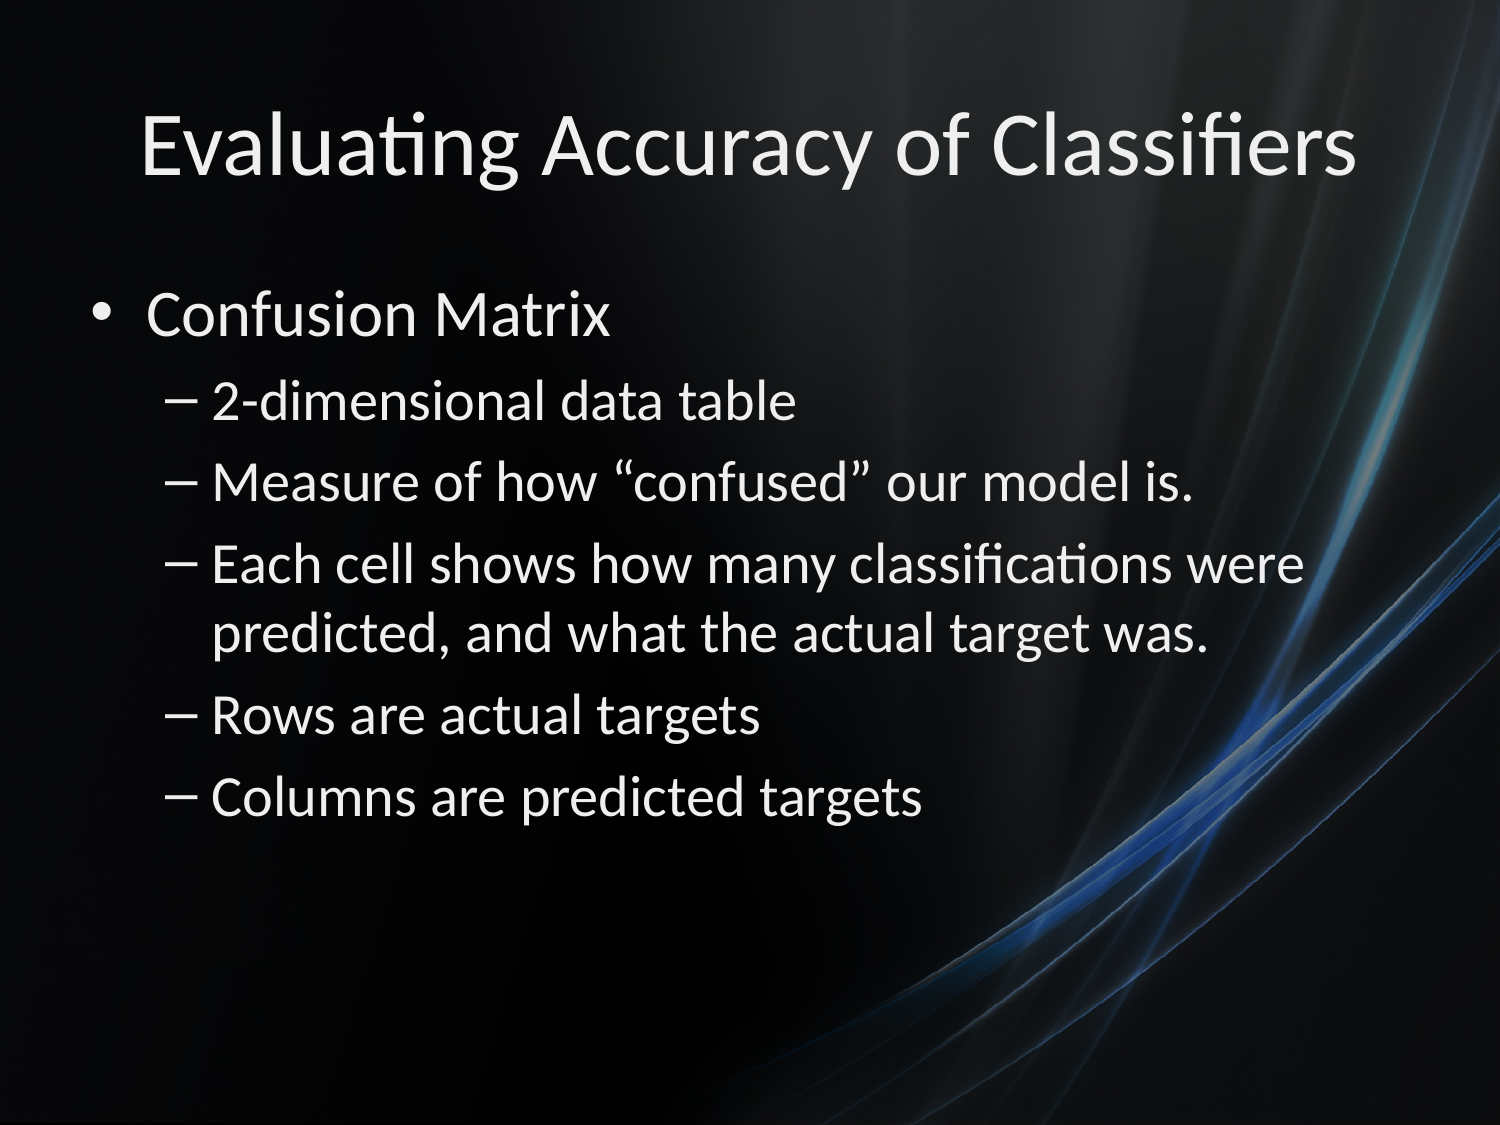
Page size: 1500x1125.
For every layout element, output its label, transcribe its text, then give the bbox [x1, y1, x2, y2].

list Confusion Matrix 2-dimensional data table Measure of how “confused” our model is. Each cell shows how many classifications were predicted, and what the actual target was. Rows are actual targets Columns are predicted targets [75, 262, 1425, 1005]
picture [0, 0, 1500, 1125]
title Evaluating Accuracy of Classifiers [75, 45, 1425, 233]
